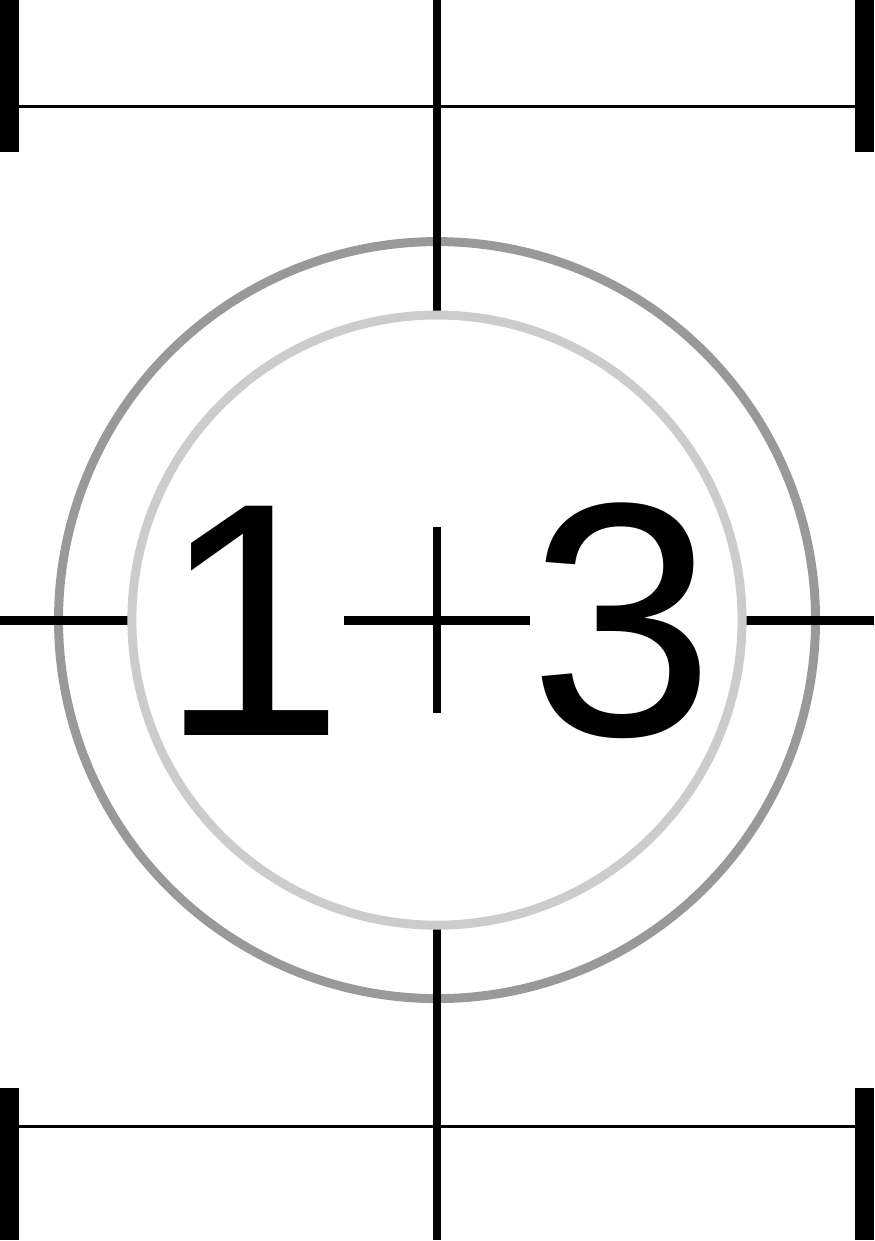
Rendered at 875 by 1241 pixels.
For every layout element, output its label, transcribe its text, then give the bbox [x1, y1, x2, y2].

text_box 1 3 [58, 426, 816, 814]
text_box [112, 241, 762, 426]
text_box [111, 814, 763, 999]
